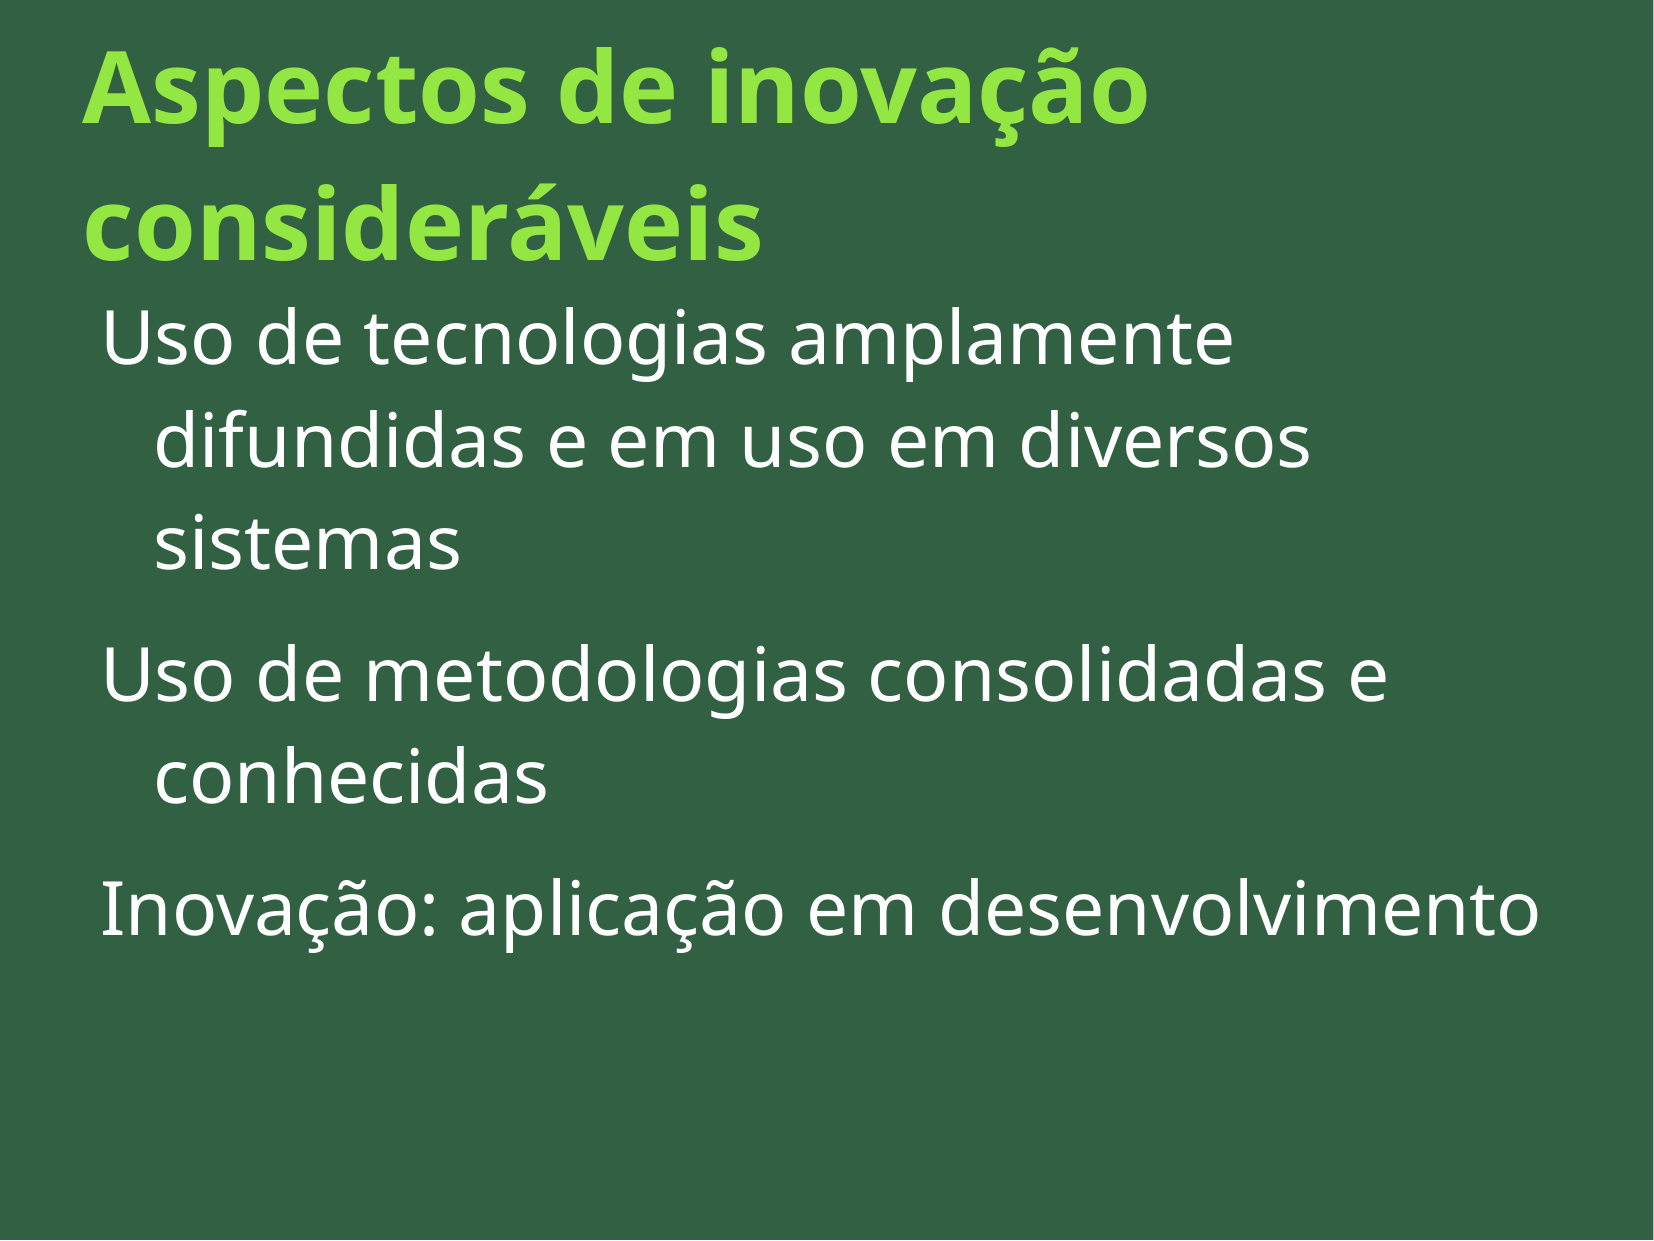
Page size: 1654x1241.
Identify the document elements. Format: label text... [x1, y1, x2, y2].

title Aspectos de inovação consideráveis [82, 36, 1571, 269]
list Uso de tecnologias amplamente difundidas e em uso em diversos sistemas Uso de metodologias consolidadas e conhecidas Inovação: aplicação em desenvolvimento [82, 284, 1571, 980]
